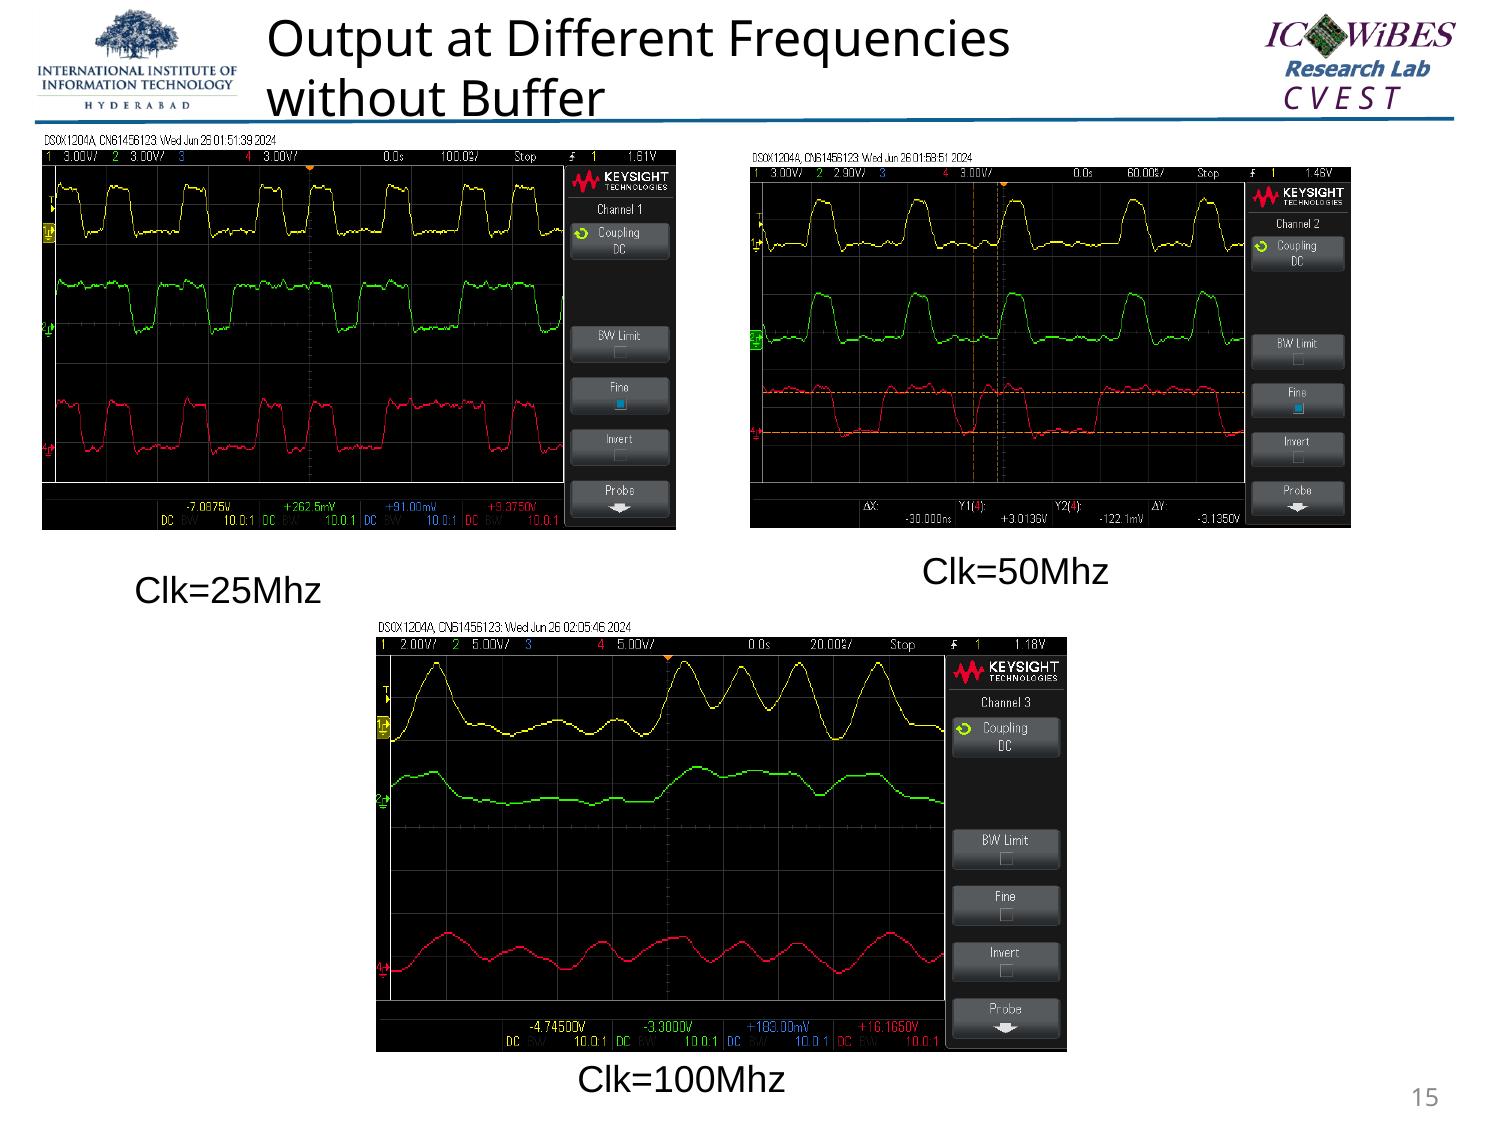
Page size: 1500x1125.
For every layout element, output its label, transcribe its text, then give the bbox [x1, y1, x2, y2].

picture [31, 2, 247, 115]
picture [42, 131, 676, 530]
picture [376, 617, 1067, 1052]
slide_number <number> [1329, 1074, 1455, 1123]
text_box Clk=50Mhz [907, 543, 1126, 601]
title Output at Different Frequencies without Buffer [251, 23, 1195, 110]
text_box Clk=100Mhz [562, 1051, 826, 1125]
picture [1261, 12, 1458, 82]
text_box Clk=25Mhz [119, 562, 338, 620]
picture [750, 149, 1351, 528]
